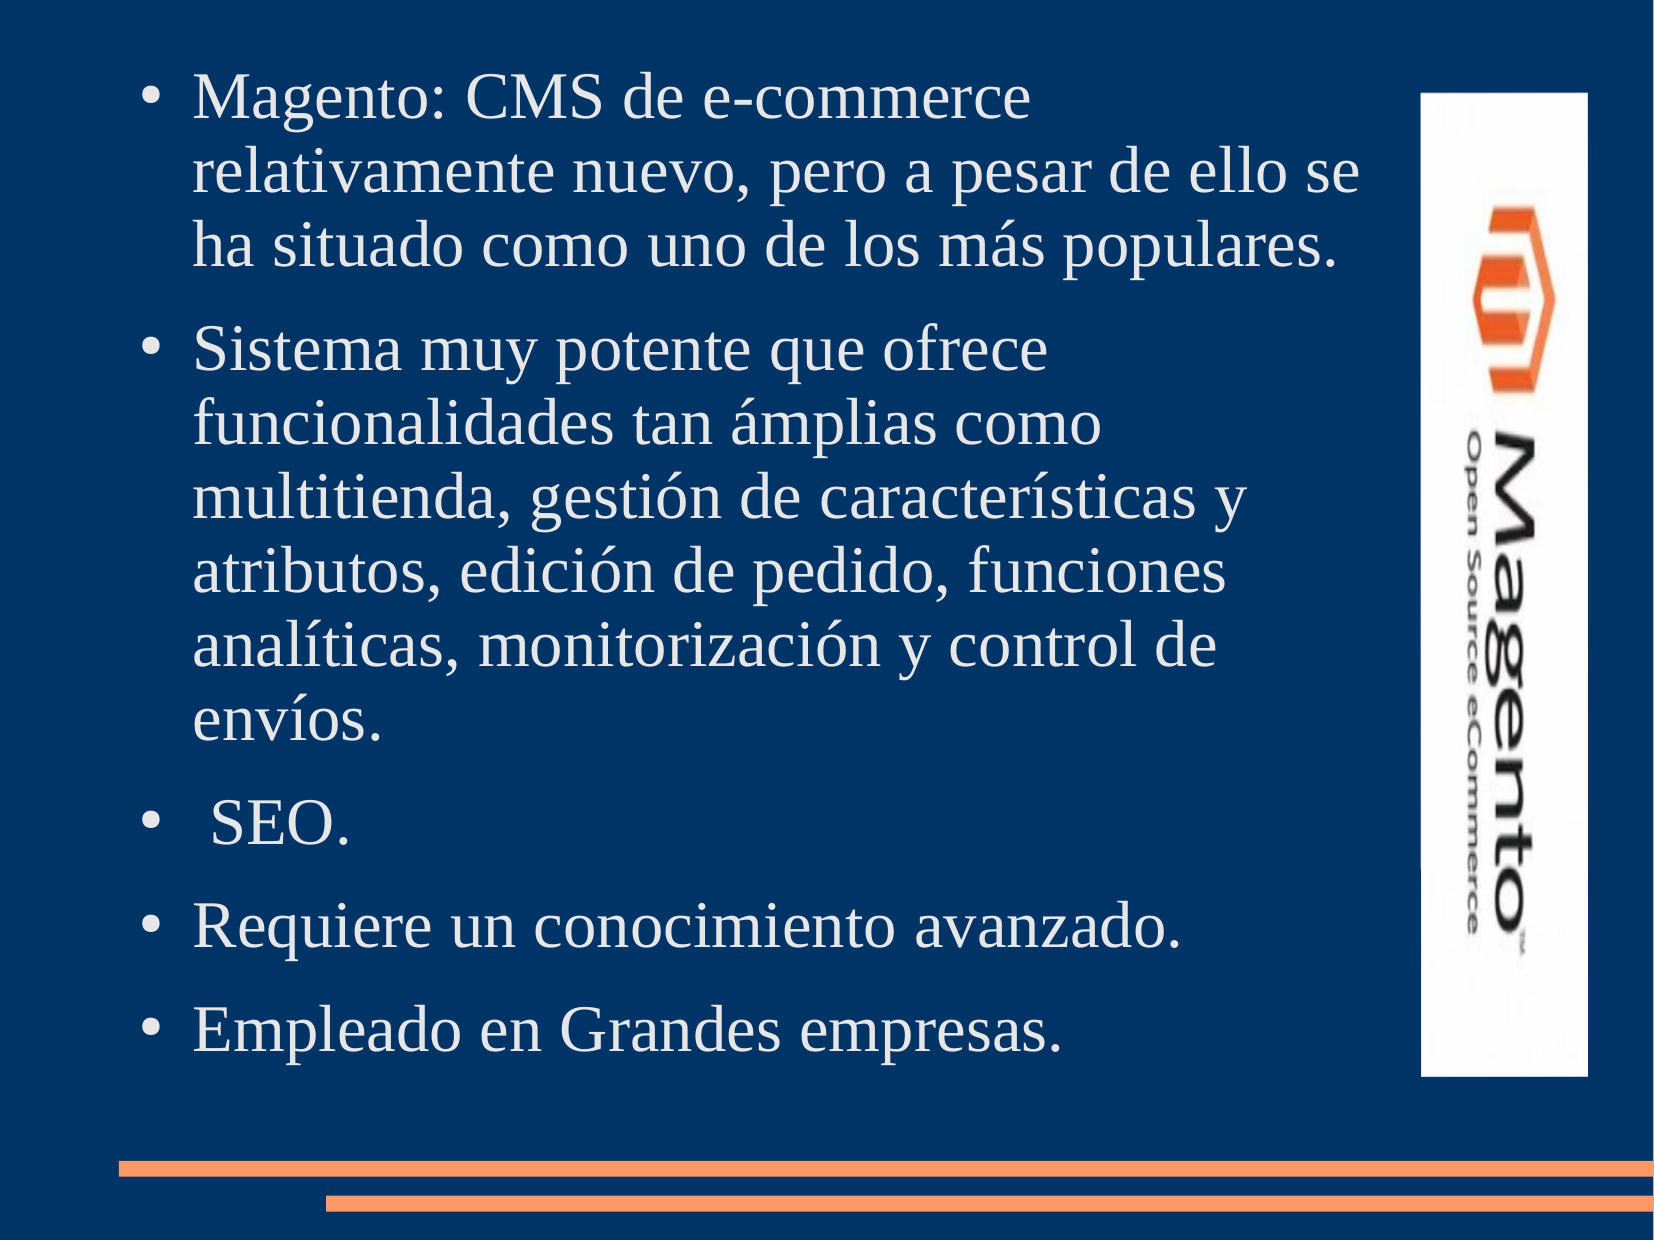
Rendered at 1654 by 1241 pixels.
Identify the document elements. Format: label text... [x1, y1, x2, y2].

picture [1420, 92, 1588, 1077]
list Magento: CMS de e-commerce relativamente nuevo, pero a pesar de ello se ha situado como uno de los más populares. Sistema muy potente que ofrece funcionalidades tan ámplias como multitienda, gestión de características y atributos, edición de pedido, funciones analíticas, monitorización y control de envíos. SEO. Requiere un conocimiento avanzado. Empleado en Grandes empresas. [121, 59, 1406, 1111]
